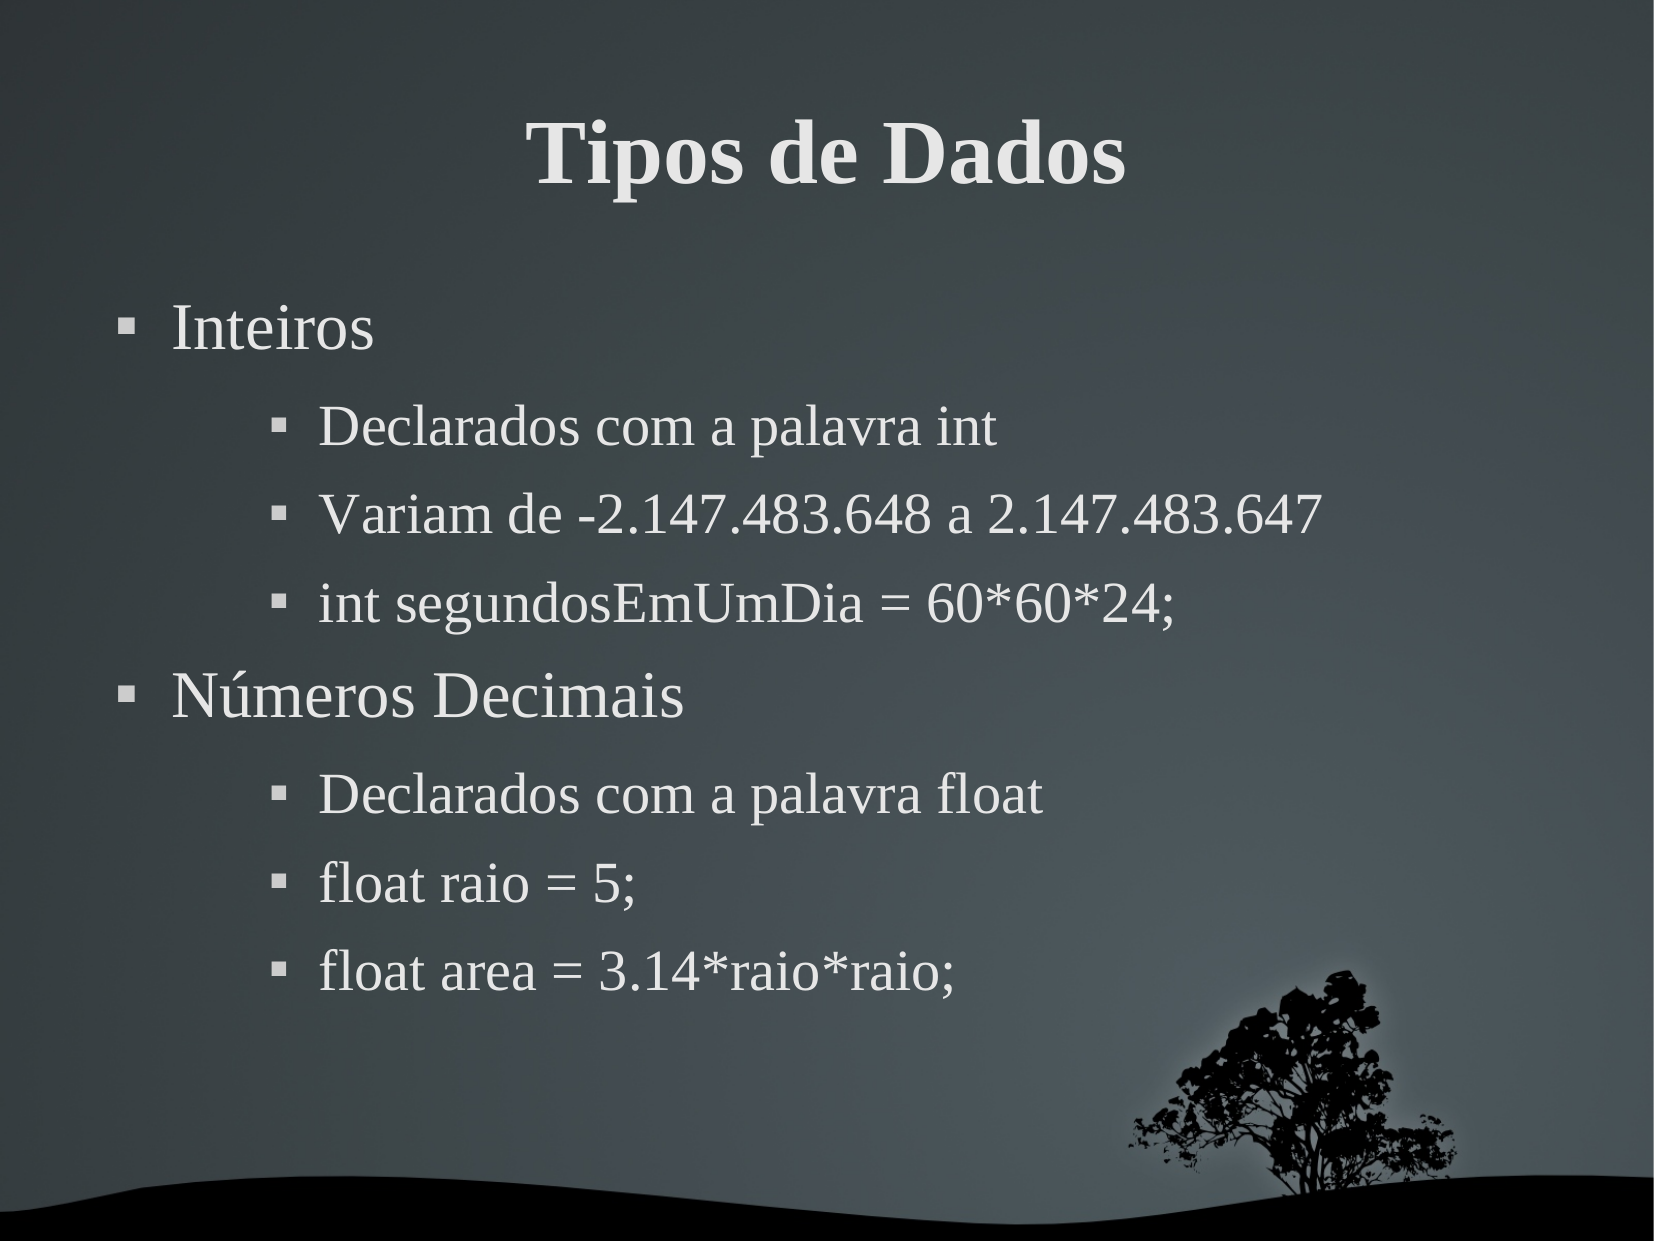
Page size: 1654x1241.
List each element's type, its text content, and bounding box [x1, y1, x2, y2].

list Inteiros Declarados com a palavra int Variam de -2.147.483.648 a 2.147.483.647 int segundosEmUmDia = 60*60*24; Números Decimais Declarados com a palavra float float raio = 5; float area = 3.14*raio*raio; [82, 290, 1571, 1094]
title Tipos de Dados [82, 49, 1571, 257]
picture [0, 0, 1654, 1241]
